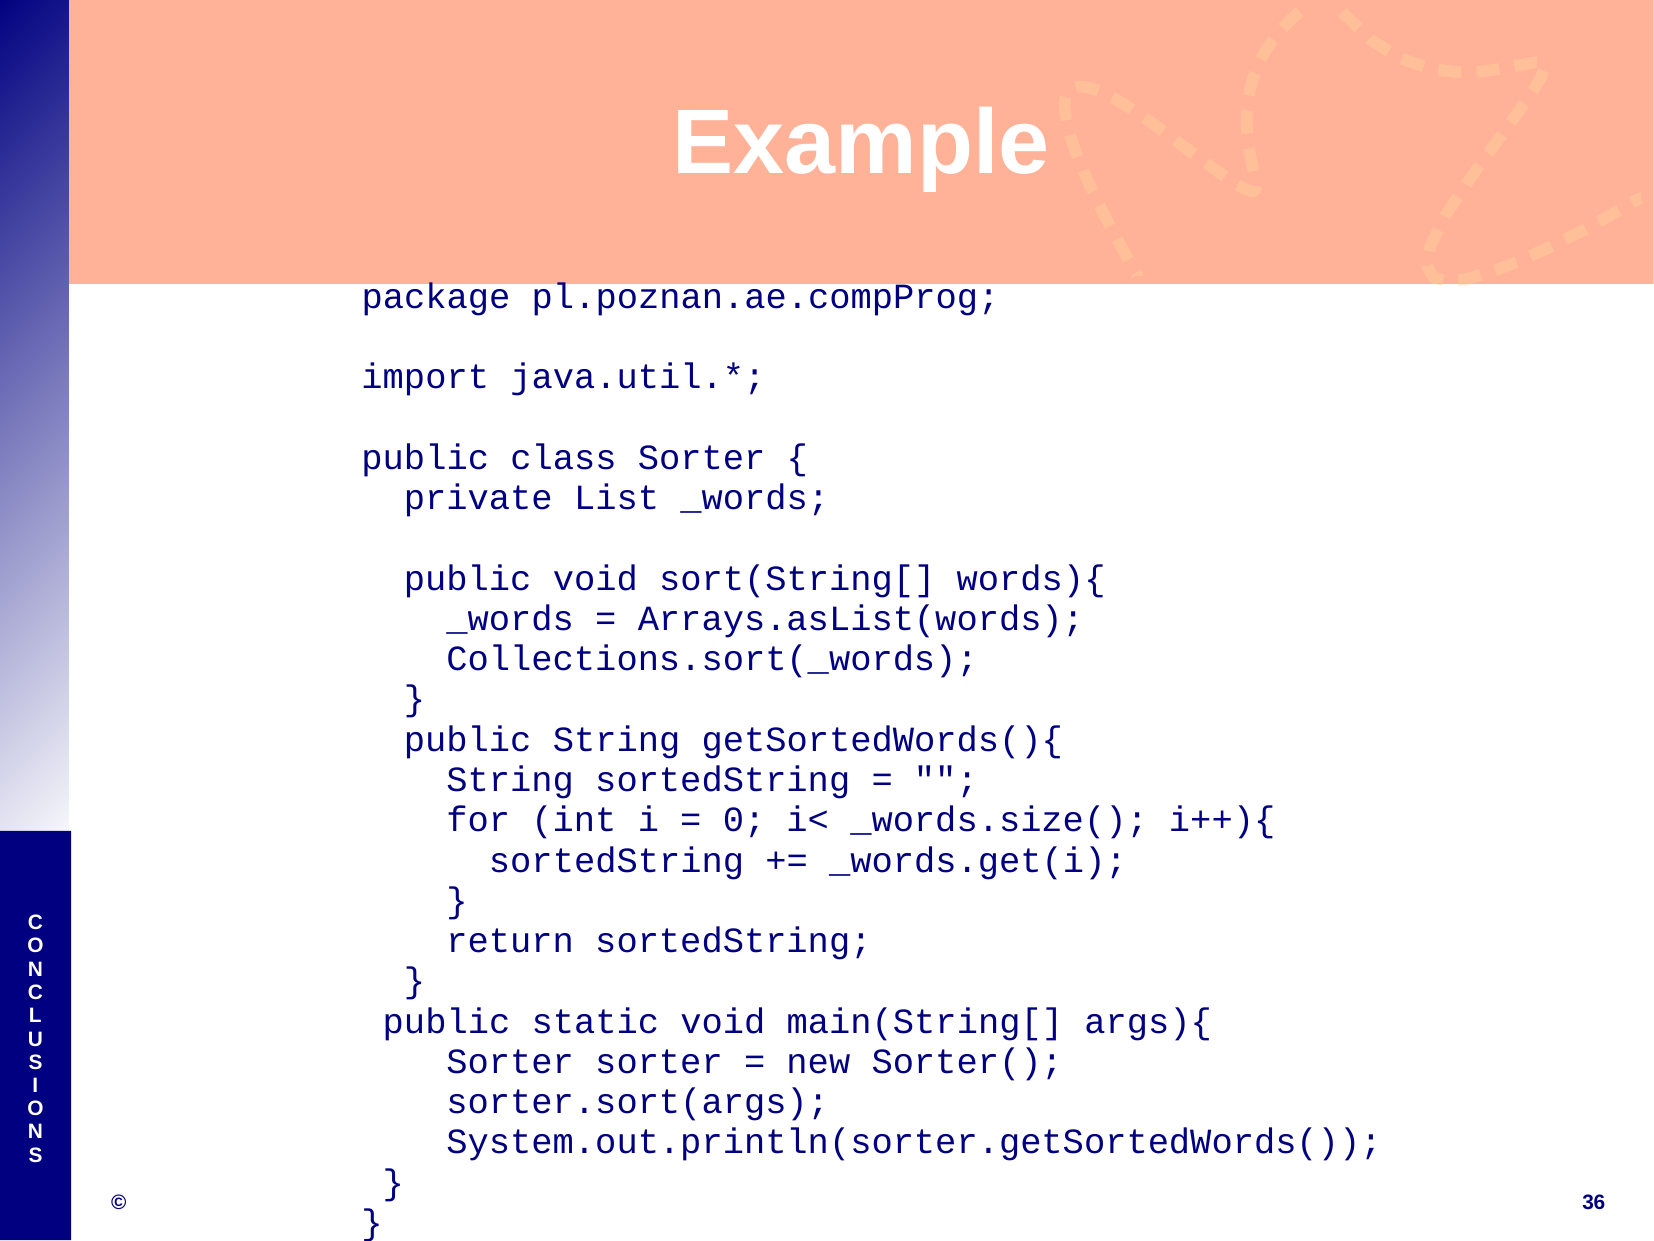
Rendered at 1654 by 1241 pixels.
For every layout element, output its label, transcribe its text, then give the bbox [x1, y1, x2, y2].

title Example [106, 37, 1617, 246]
text_box [844, 703, 1598, 760]
list package pl.poznan.ae.compProg; import java.util.*; public class Sorter { private List _words; public void sort(String[] words){ _words = Arrays.asList(words); Collections.sort(_words); } public String getSortedWords(){ String sortedString = ""; for (int i = 0; i< _words.size(); i++){ sortedString += _words.get(i); } return sortedString; } public static void main(String[] args){ Sorter sorter = new Sorter(); sorter.sort(args); System.out.println(sorter.getSortedWords()); } } [361, 278, 1538, 1241]
text_box C O N C L U S I O N S [0, 830, 71, 1241]
